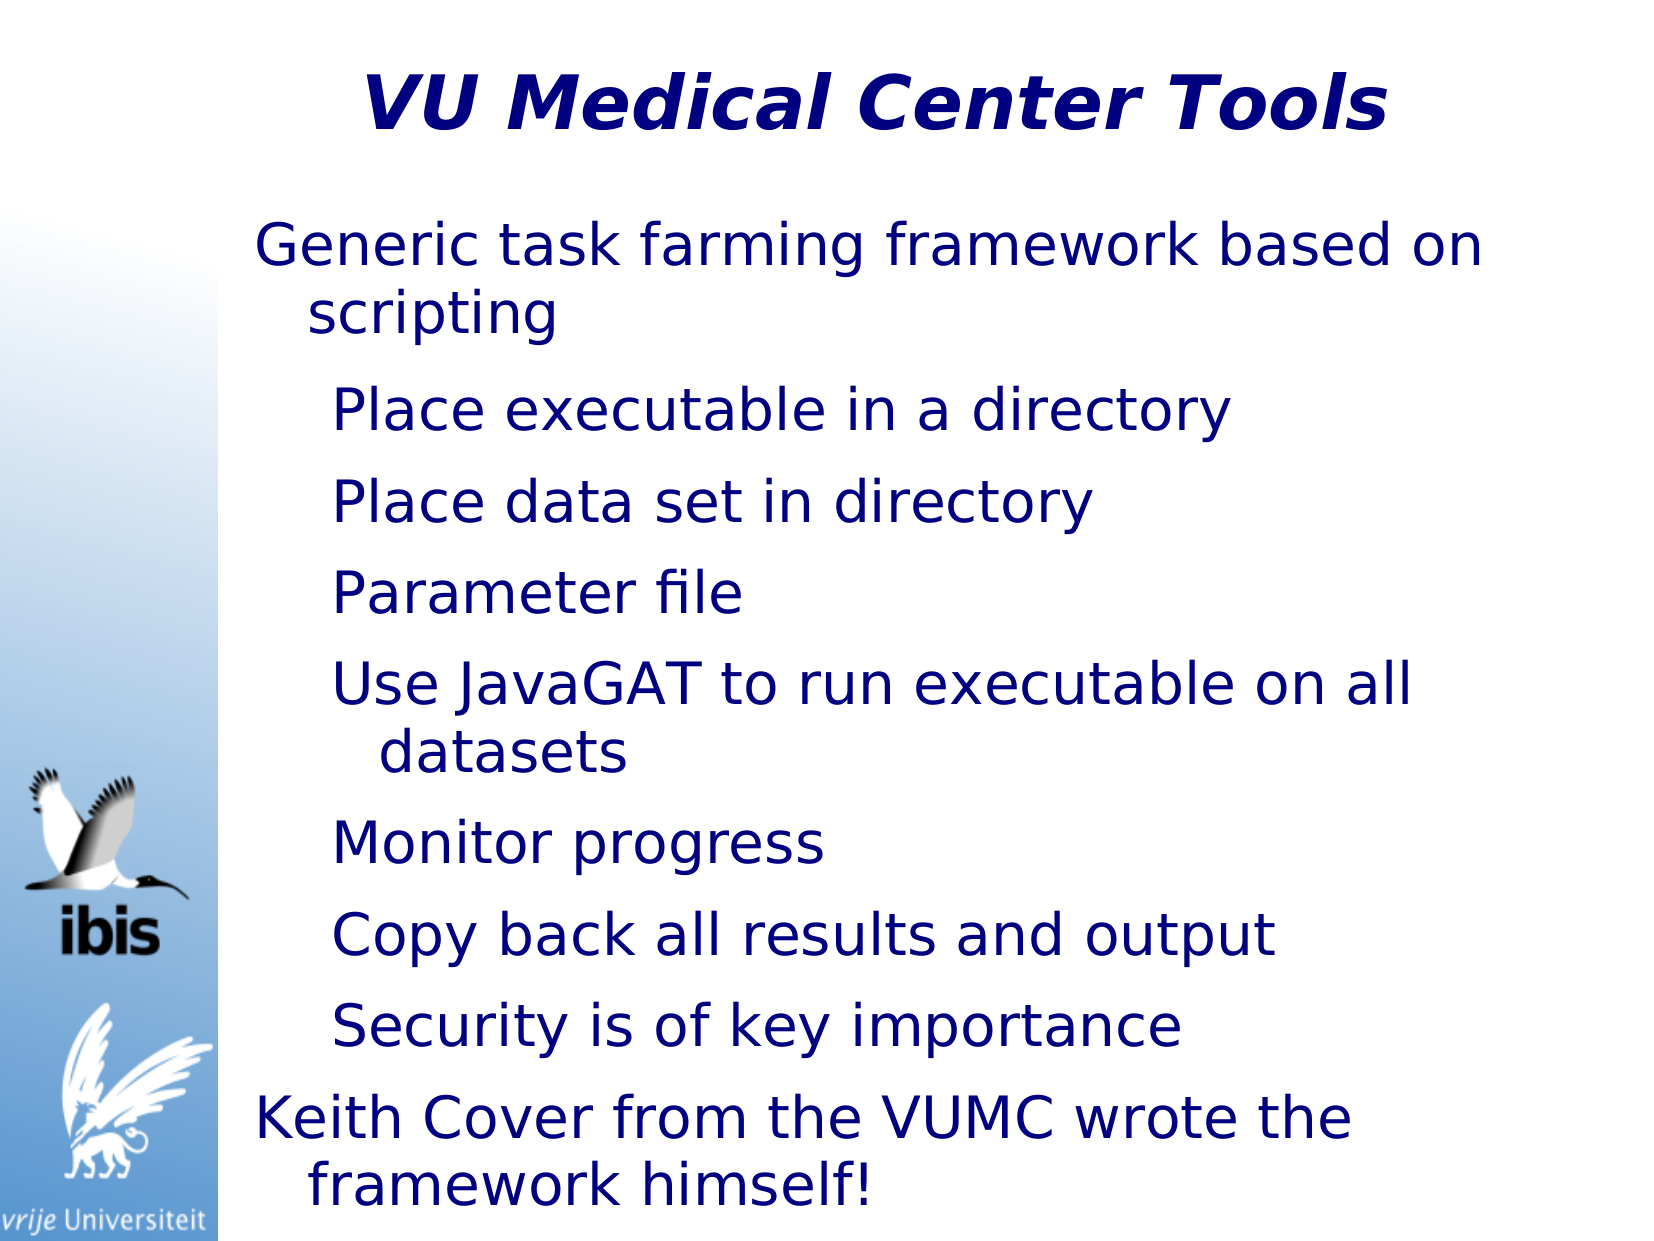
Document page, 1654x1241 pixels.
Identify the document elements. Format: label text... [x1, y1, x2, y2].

picture [0, 0, 218, 1241]
title VU Medical Center Tools [219, 0, 1534, 208]
list Generic task farming framework based on scripting Place executable in a directory Place data set in directory Parameter file Use JavaGAT to run executable on all datasets Monitor progress Copy back all results and output Security is of key importance Keith Cover from the VUMC wrote the framework himself! [236, 211, 1534, 1220]
